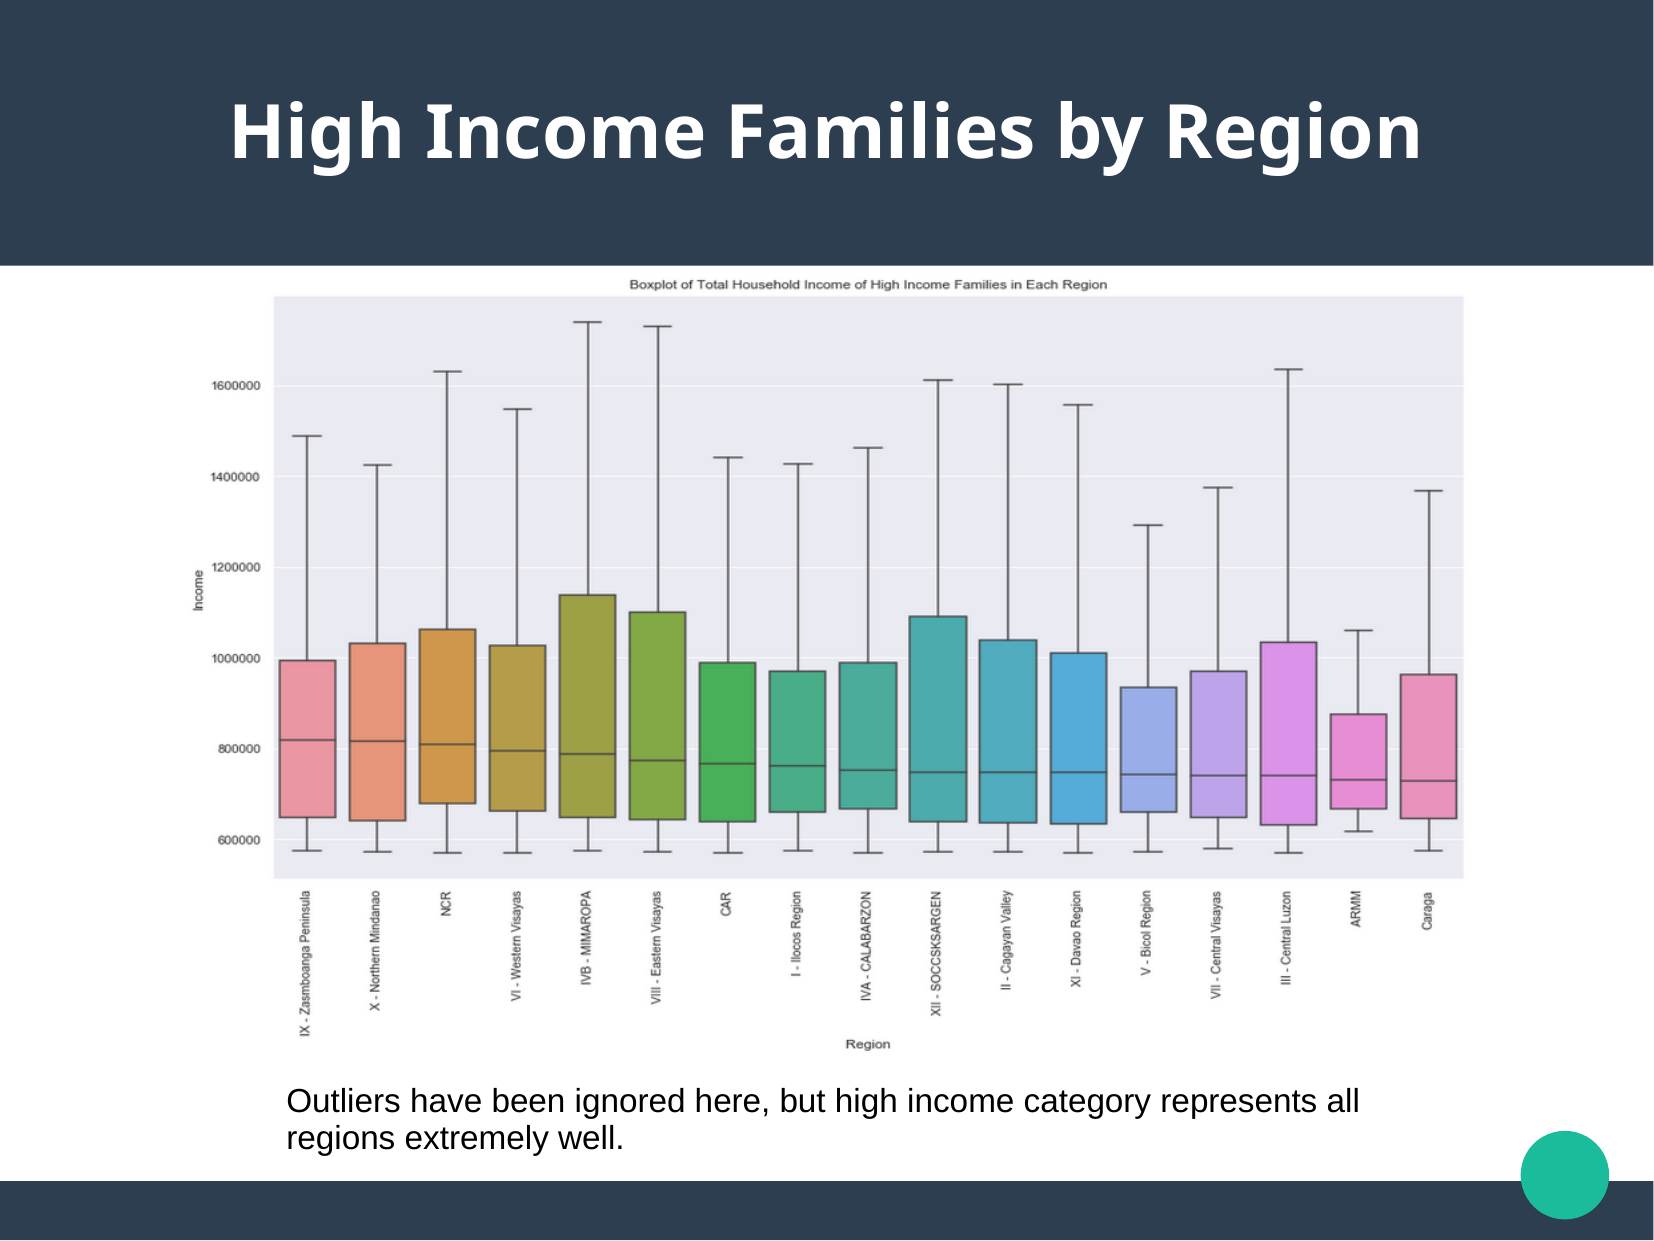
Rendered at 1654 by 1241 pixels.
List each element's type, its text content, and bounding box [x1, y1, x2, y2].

picture [141, 274, 1500, 1063]
text_box High Income Families by Region [58, 49, 1595, 207]
text_box Outliers have been ignored here, but high income category represents all regions extremely well. [271, 1074, 1465, 1164]
